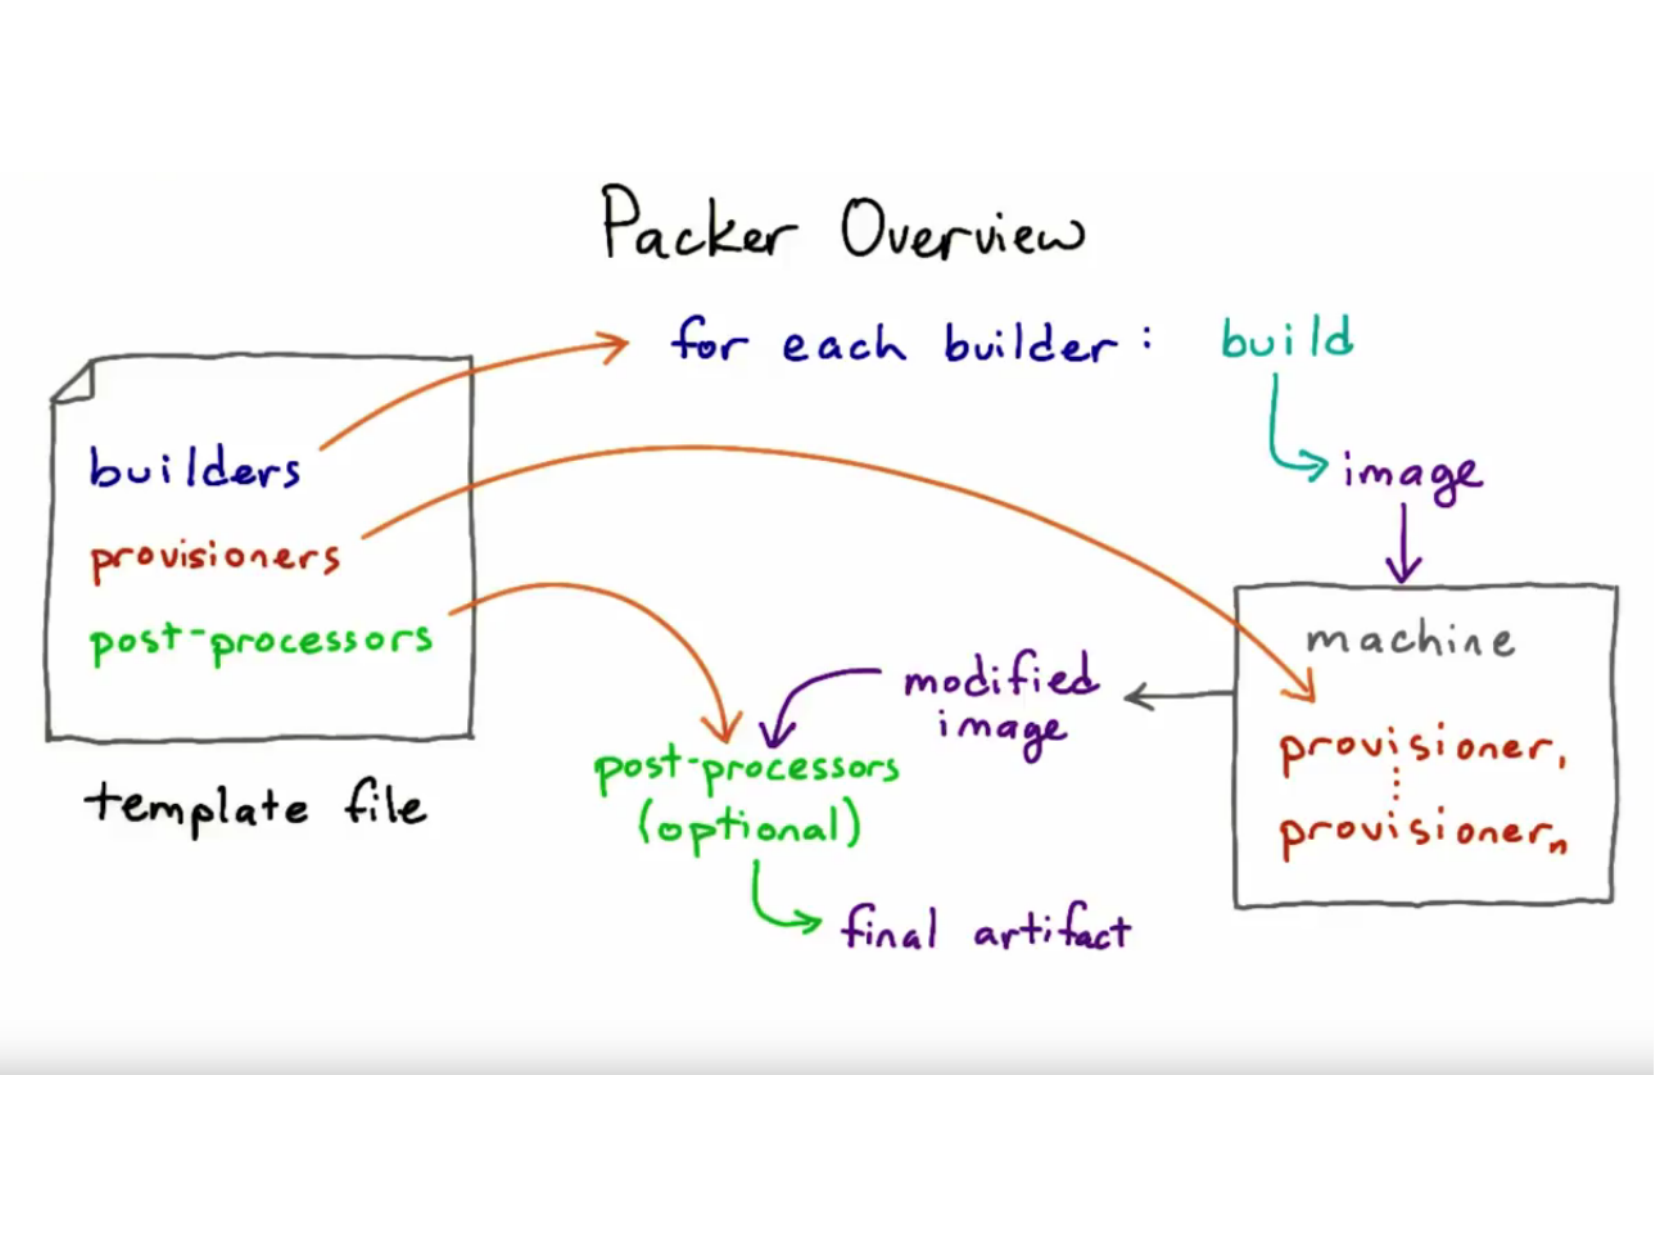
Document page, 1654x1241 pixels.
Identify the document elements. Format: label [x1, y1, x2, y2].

picture [0, 172, 1654, 1075]
